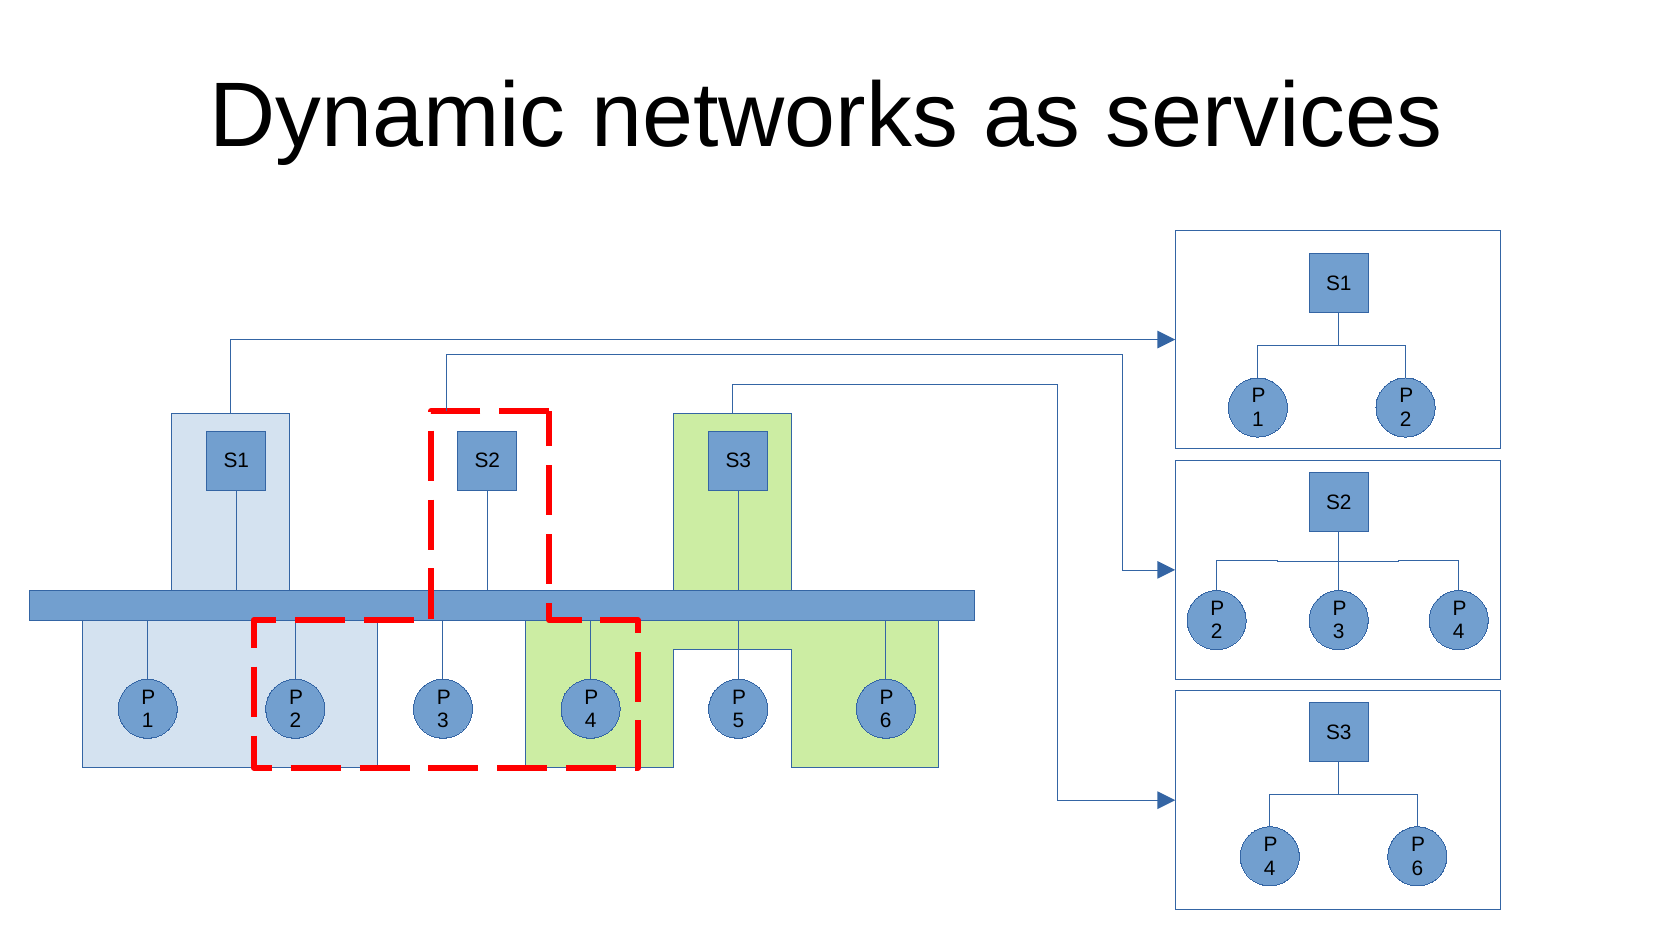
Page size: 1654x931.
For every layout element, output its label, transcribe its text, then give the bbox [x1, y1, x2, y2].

text_box P2 [1375, 377, 1436, 438]
text_box P5 [708, 679, 768, 739]
text_box P1 [1228, 377, 1288, 438]
text_box P4 [1429, 590, 1489, 650]
text_box S2 [457, 431, 517, 491]
text_box P2 [265, 679, 325, 739]
text_box [29, 413, 975, 768]
text_box P4 [1240, 826, 1300, 886]
text_box S2 [1309, 472, 1369, 532]
text_box P6 [856, 679, 916, 739]
text_box S3 [1309, 702, 1369, 762]
text_box P3 [413, 679, 473, 739]
text_box P1 [118, 679, 178, 739]
text_box S1 [1309, 253, 1369, 313]
text_box P3 [1309, 590, 1369, 650]
text_box P6 [1387, 826, 1447, 886]
text_box S3 [708, 431, 768, 491]
text_box S1 [206, 431, 266, 491]
text_box P2 [1187, 590, 1247, 650]
title Dynamic networks as services [82, 37, 1571, 193]
text_box P4 [561, 679, 621, 739]
